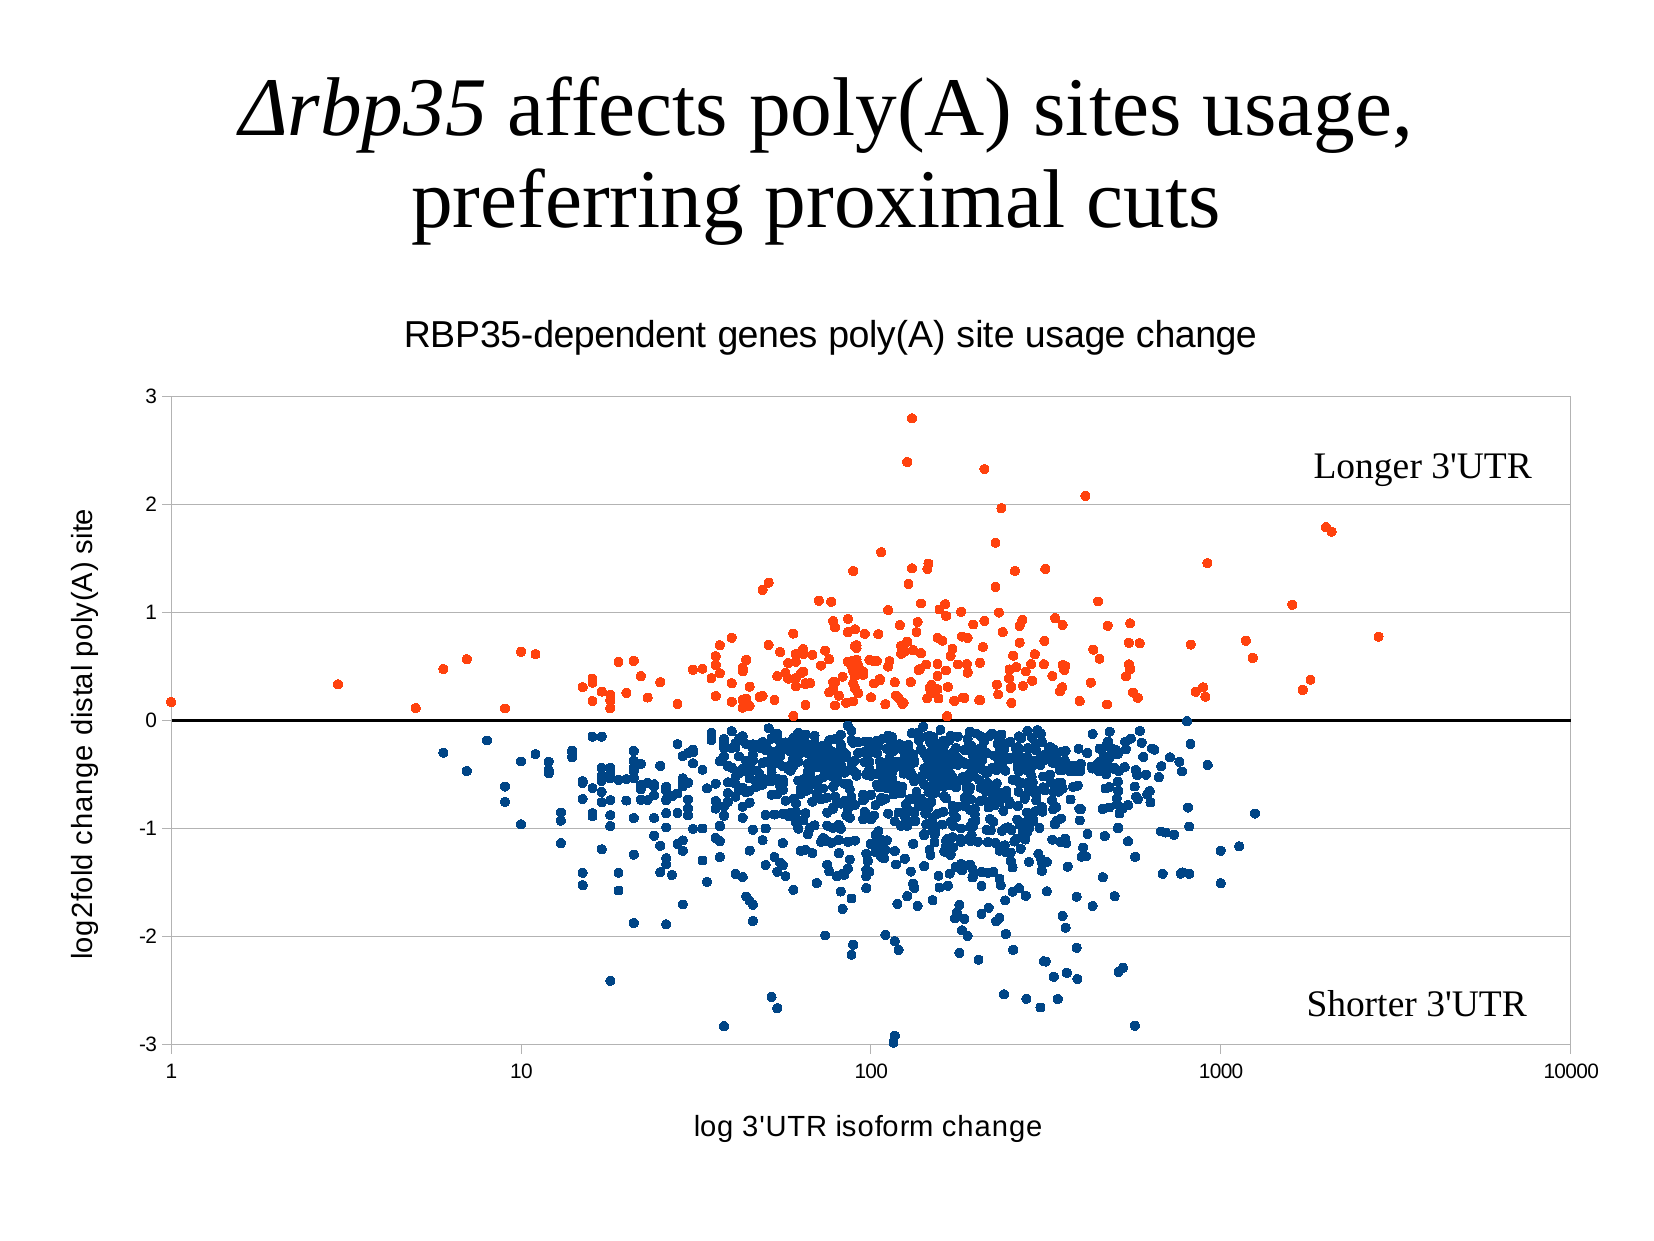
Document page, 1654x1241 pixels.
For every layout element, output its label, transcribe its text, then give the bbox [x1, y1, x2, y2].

title Δrbp35 affects poly(A) sites usage, preferring proximal cuts [82, 49, 1571, 257]
chart [30, 275, 1631, 1176]
text_box Shorter 3'UTR [1291, 975, 1552, 1033]
text_box Longer 3'UTR [1298, 437, 1547, 495]
